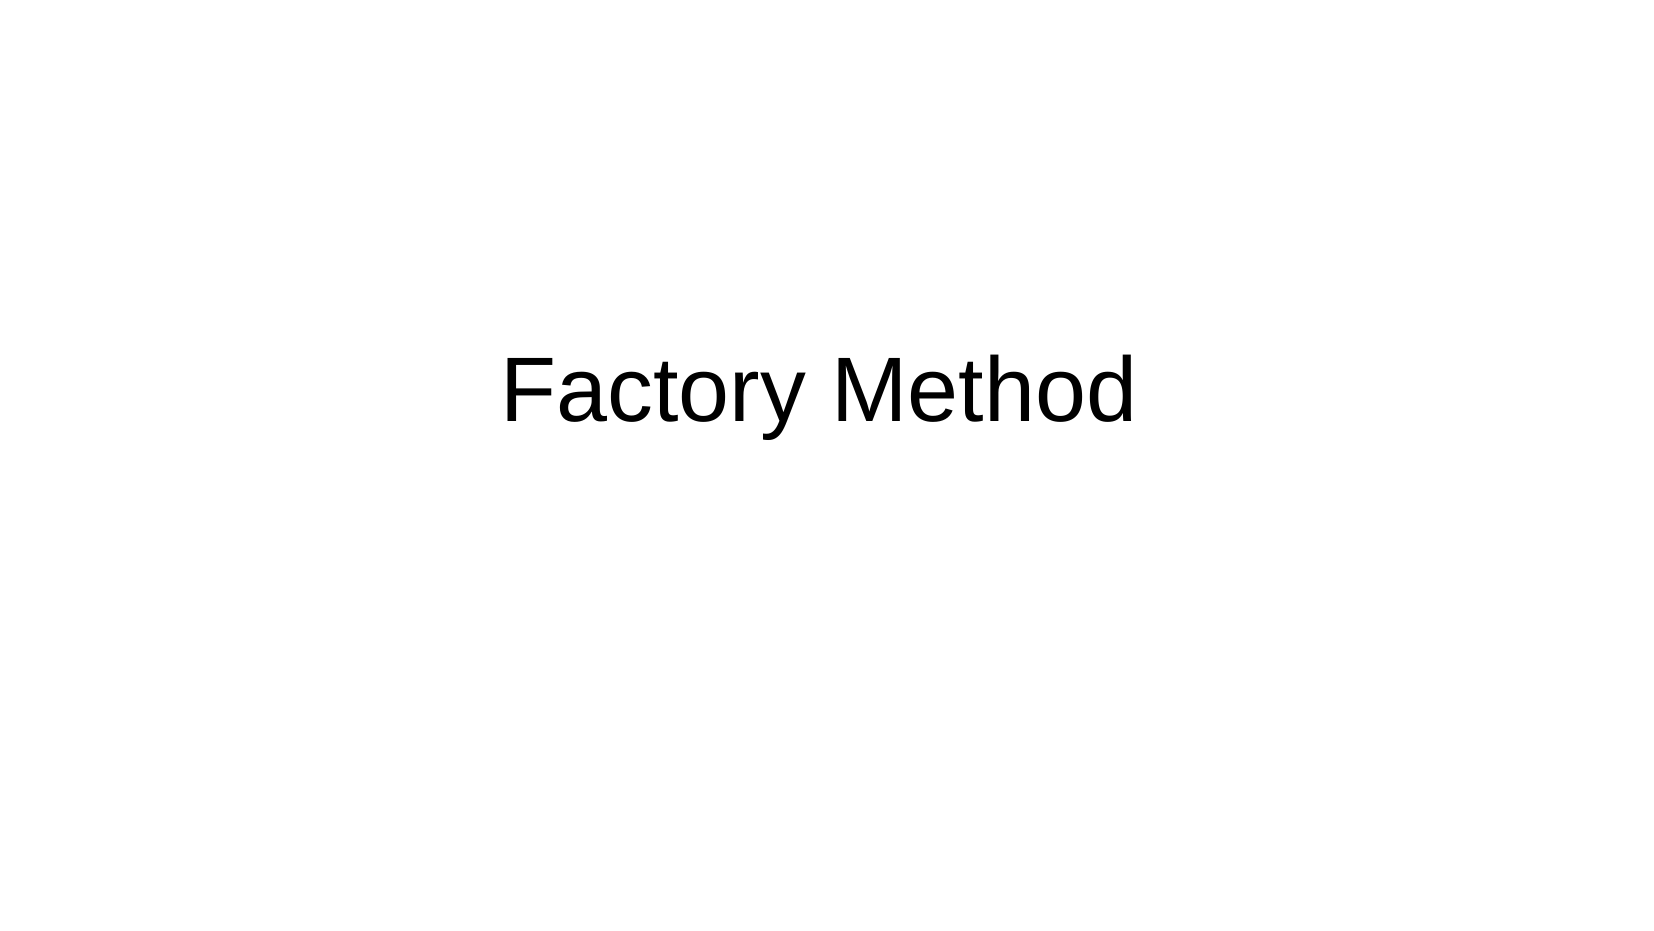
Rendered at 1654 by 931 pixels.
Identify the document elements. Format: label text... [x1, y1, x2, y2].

title Factory Method [75, 270, 1564, 511]
